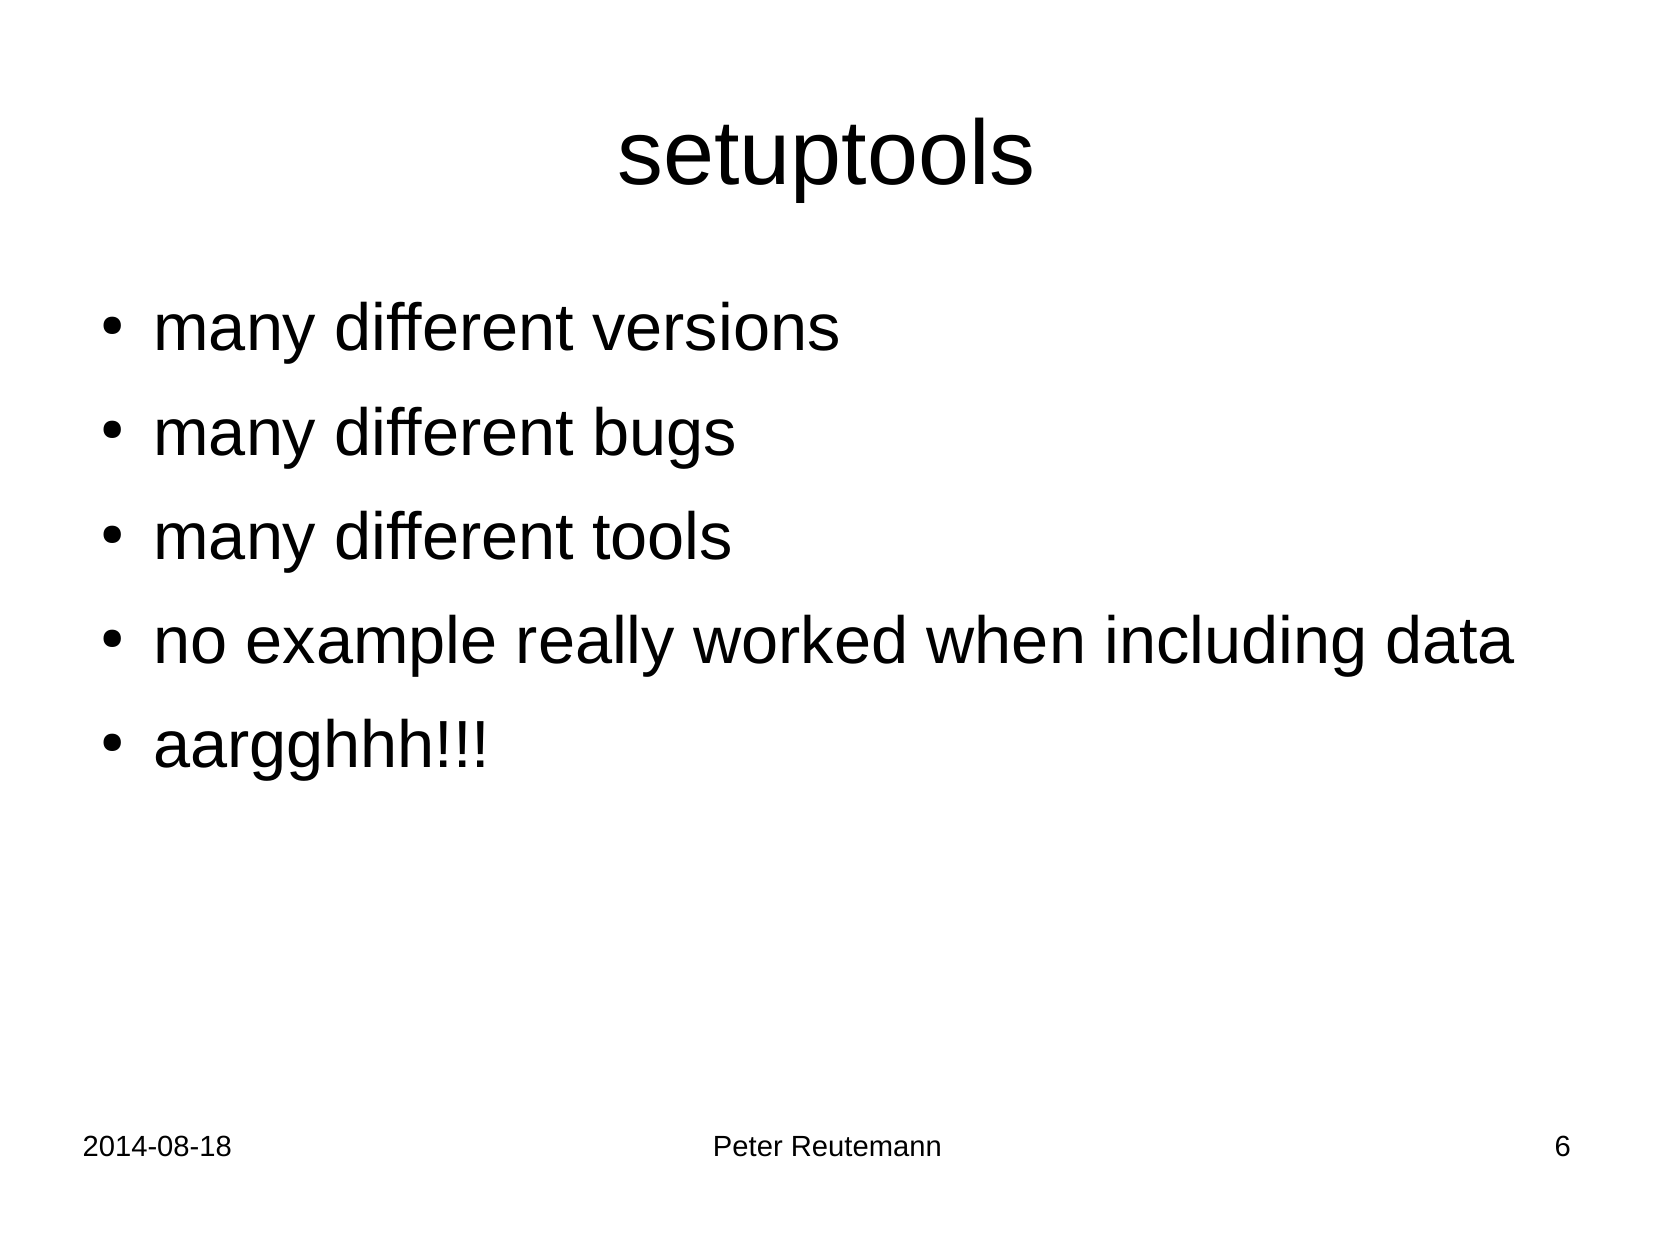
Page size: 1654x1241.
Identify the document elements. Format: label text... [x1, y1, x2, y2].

title setuptools [82, 49, 1571, 257]
list many different versions many different bugs many different tools no example really worked when including data aargghhh!!! [82, 290, 1538, 1010]
